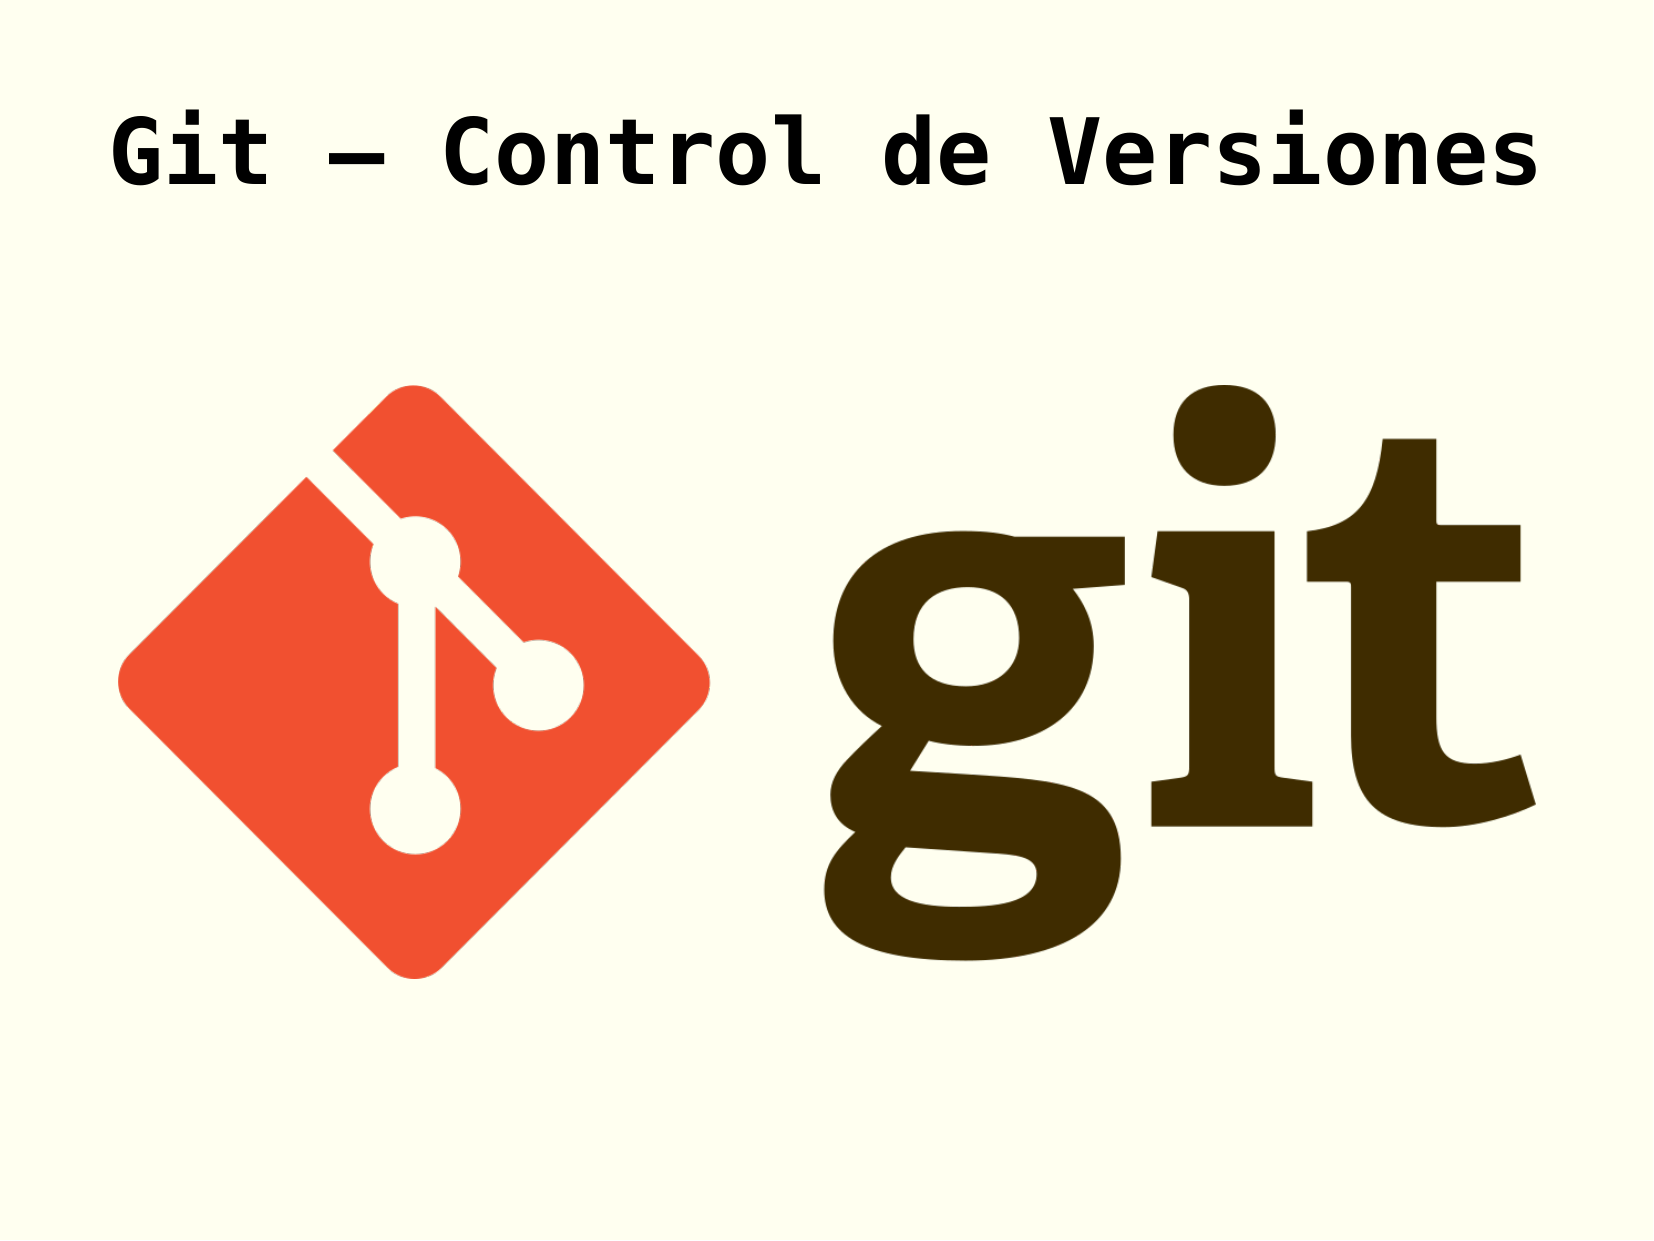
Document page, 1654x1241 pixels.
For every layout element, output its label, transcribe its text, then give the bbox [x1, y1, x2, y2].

picture [118, 385, 1536, 979]
title Git – Control de Versiones [82, 49, 1571, 257]
